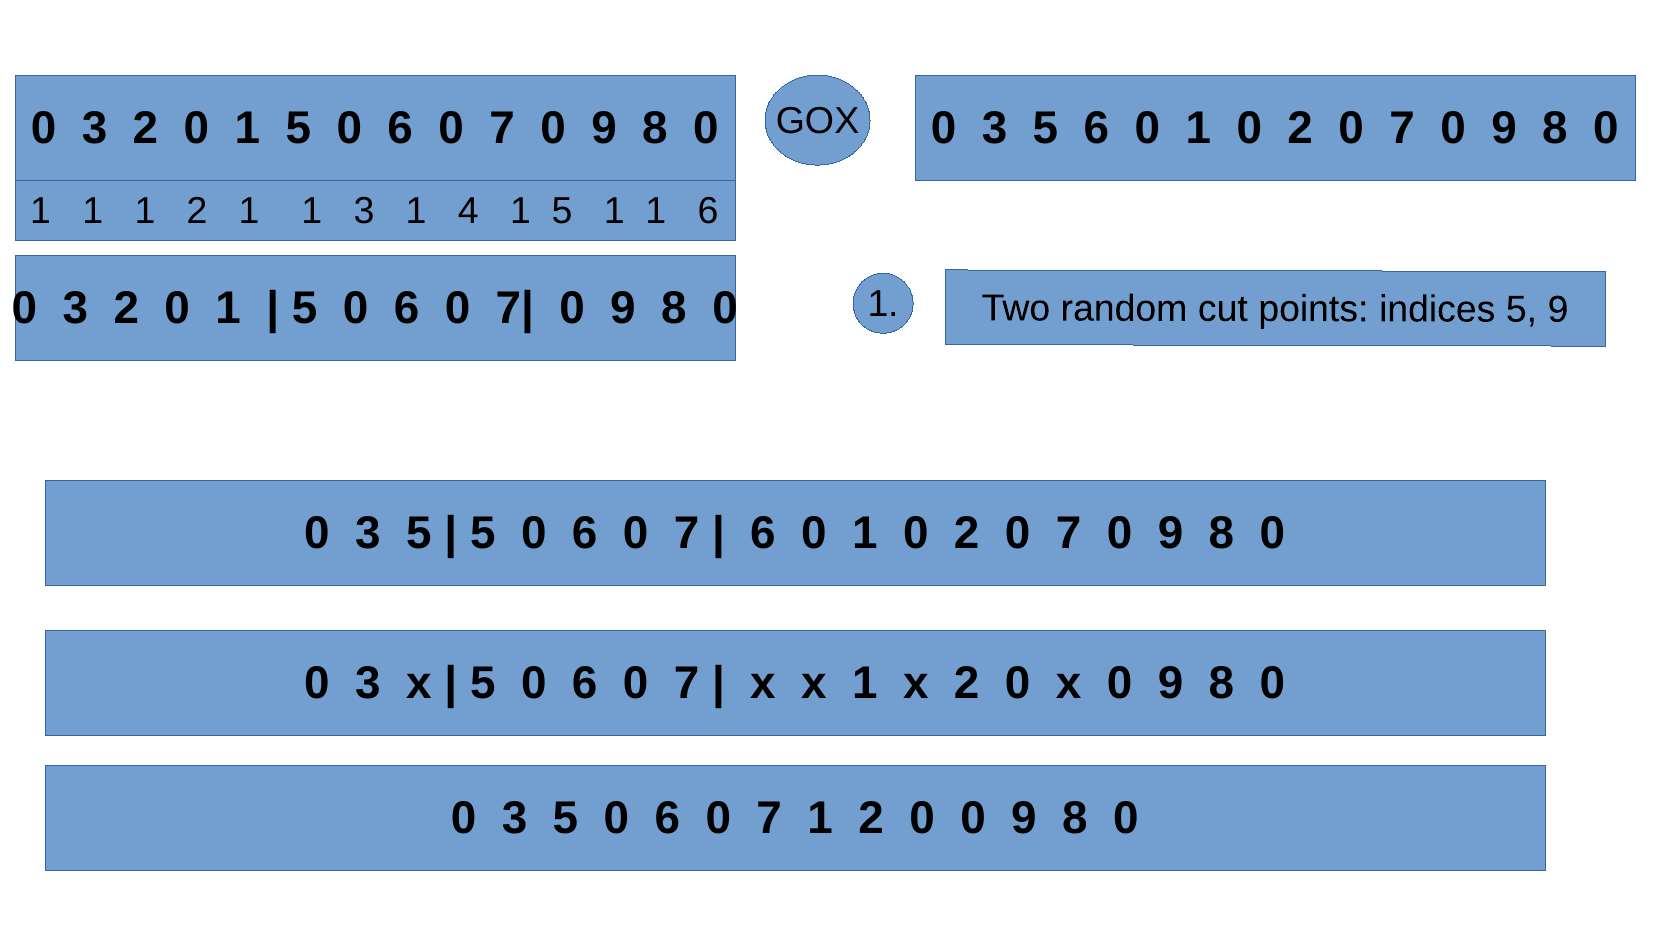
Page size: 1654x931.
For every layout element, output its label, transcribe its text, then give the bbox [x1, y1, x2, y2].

text_box 0 3 2 0 1 | 5 0 6 0 7| 0 9 8 0 [15, 255, 736, 361]
text_box 0 3 5 0 6 0 7 1 2 0 0 9 8 0 [45, 765, 1546, 871]
text_box 1. [853, 273, 914, 334]
text_box GOX [765, 75, 871, 166]
text_box 0 3 x | 5 0 6 0 7 | x x 1 x 2 0 x 0 9 8 0 [45, 630, 1546, 736]
text_box 0 3 5 | 5 0 6 0 7 | 6 0 1 0 2 0 7 0 9 8 0 [45, 480, 1546, 586]
text_box Two random cut points: indices 5, 9 [945, 269, 1606, 347]
text_box 0 3 5 6 0 1 0 2 0 7 0 9 8 0 [915, 75, 1636, 181]
text_box 0 3 2 0 1 5 0 6 0 7 0 9 8 0 [15, 75, 736, 180]
text_box 1 1 1 2 1 1 3 1 4 1 5 1 1 6 [15, 180, 736, 241]
